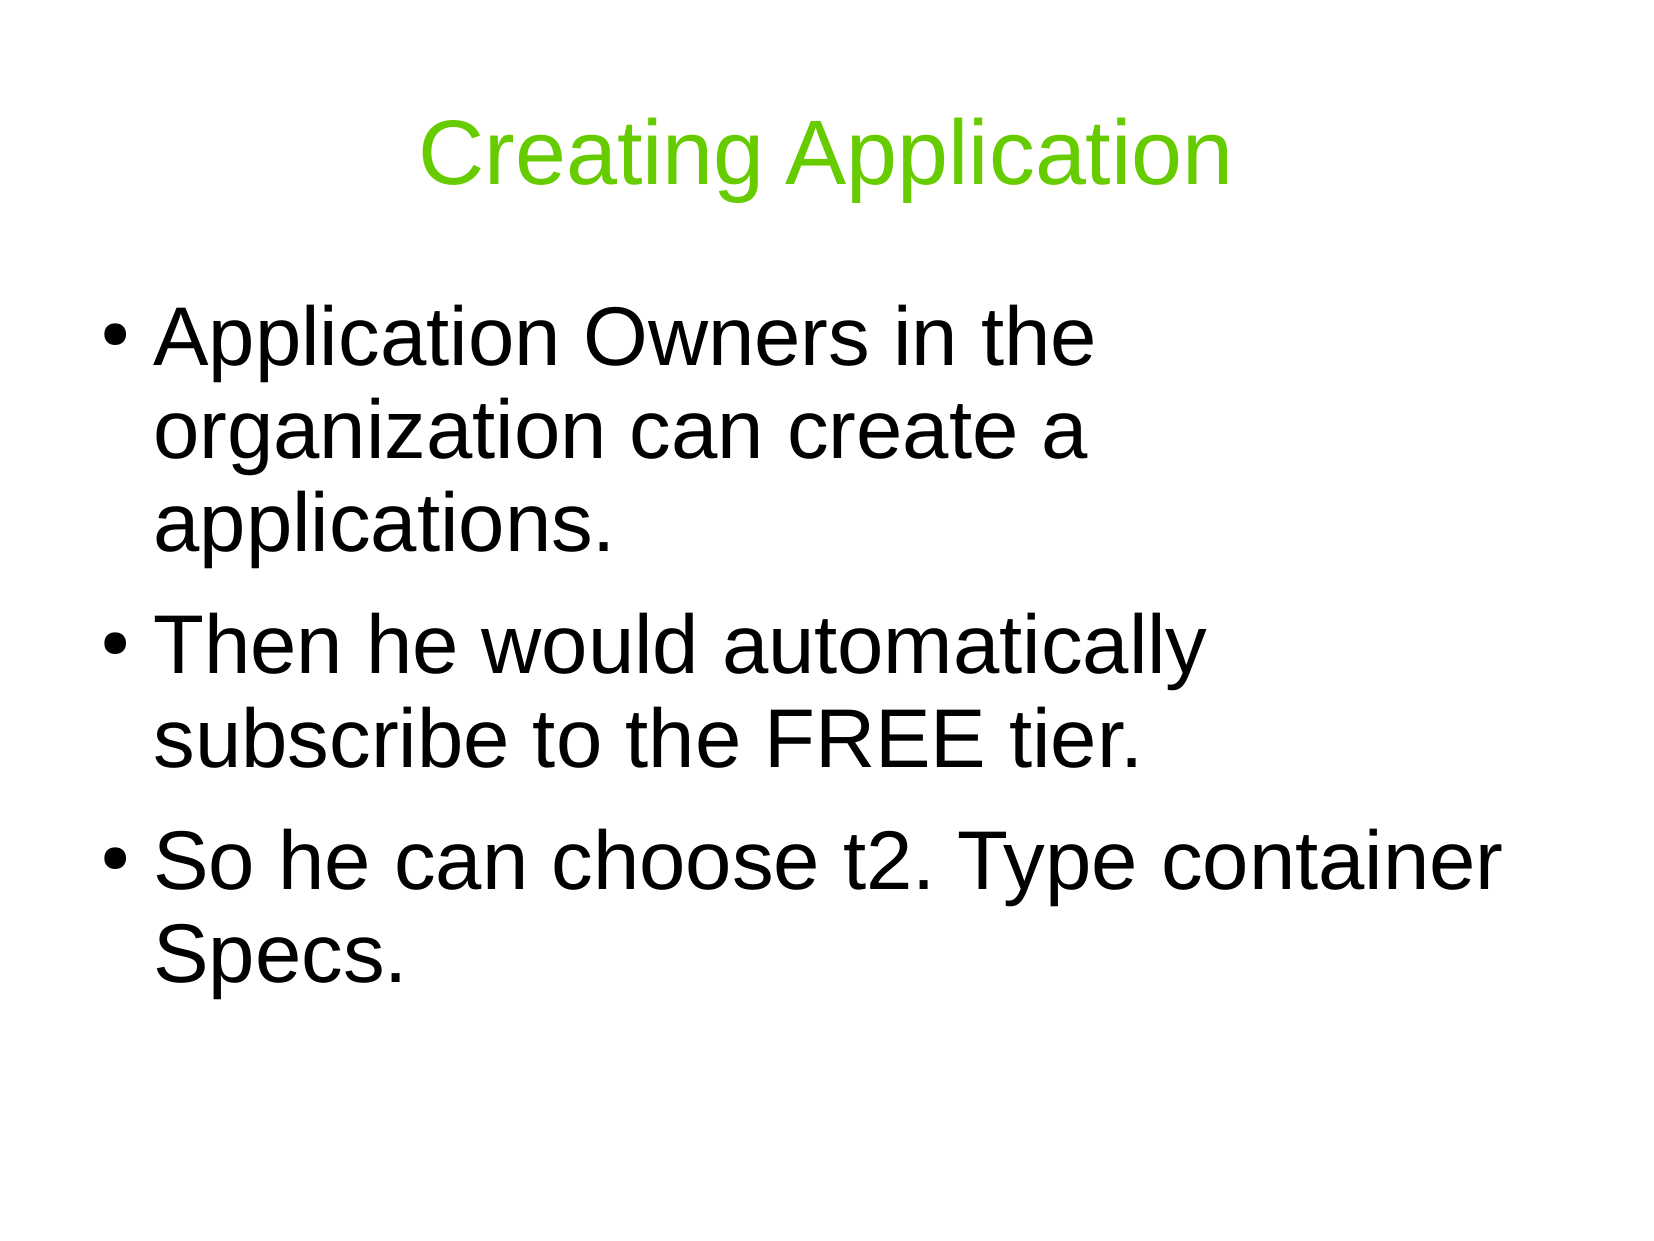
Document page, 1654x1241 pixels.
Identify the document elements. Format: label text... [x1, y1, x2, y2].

title Creating Application [82, 49, 1571, 257]
list Application Owners in the organization can create a applications. Then he would automatically subscribe to the FREE tier. So he can choose t2. Type container Specs. [82, 290, 1571, 1010]
